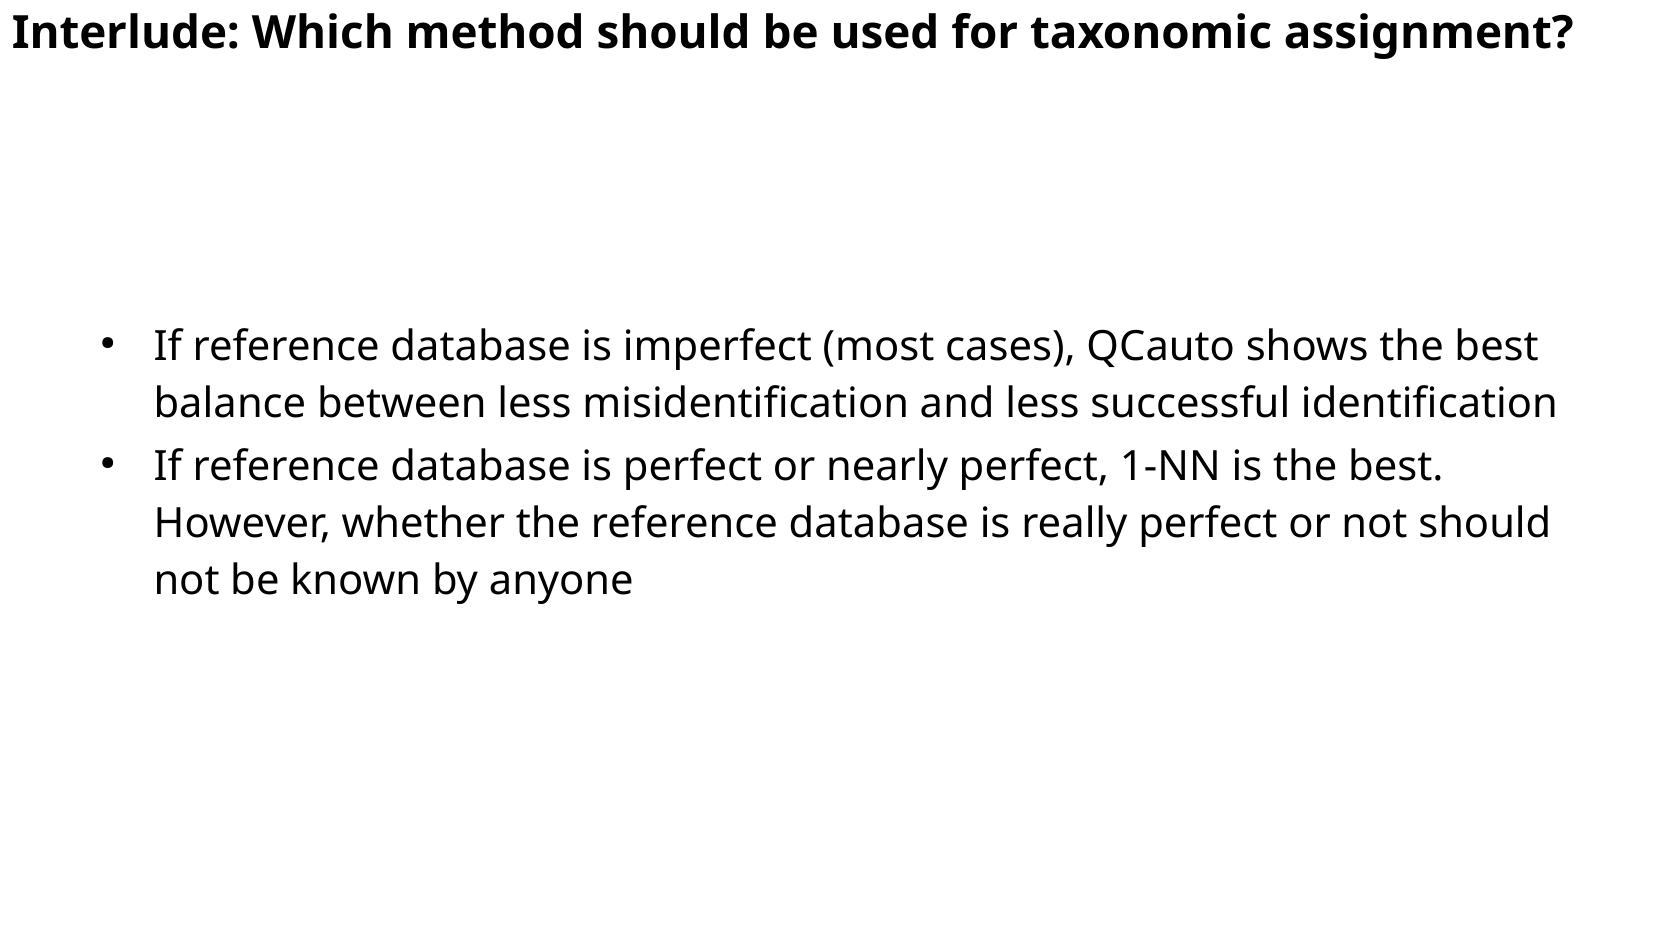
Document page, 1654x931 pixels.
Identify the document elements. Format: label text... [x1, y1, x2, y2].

list If reference database is imperfect (most cases), QCauto shows the best balance between less misidentification and less successful identification If reference database is perfect or nearly perfect, 1-NN is the best. However, whether the reference database is really perfect or not should not be known by anyone [82, 315, 1571, 615]
title Interlude: Which method should be used for taxonomic assignment? [11, 0, 1642, 130]
